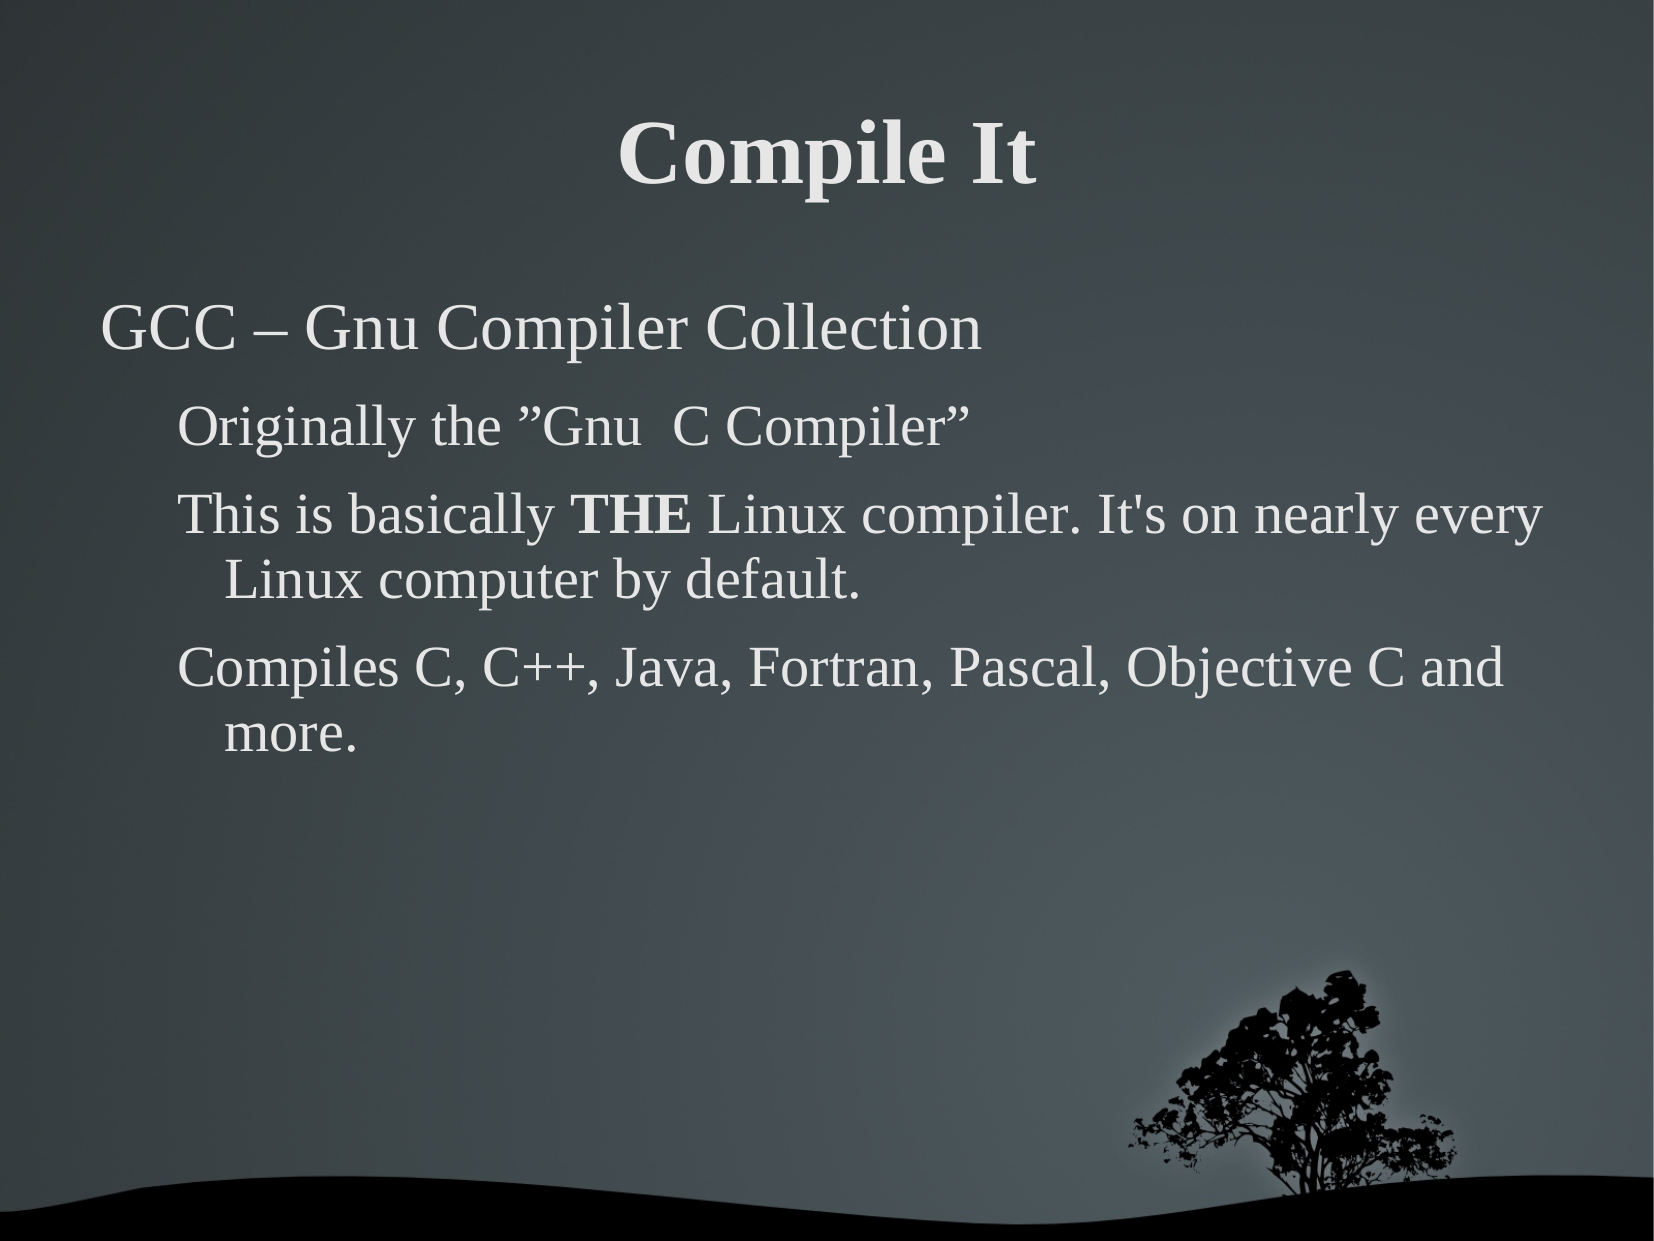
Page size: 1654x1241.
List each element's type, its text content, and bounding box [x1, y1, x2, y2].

picture [0, 0, 1654, 1241]
title Compile It [82, 49, 1571, 257]
list GCC – Gnu Compiler Collection Originally the ”Gnu C Compiler” This is basically THE Linux compiler. It's on nearly every Linux computer by default. Compiles C, C++, Java, Fortran, Pascal, Objective C and more. [82, 290, 1571, 1109]
